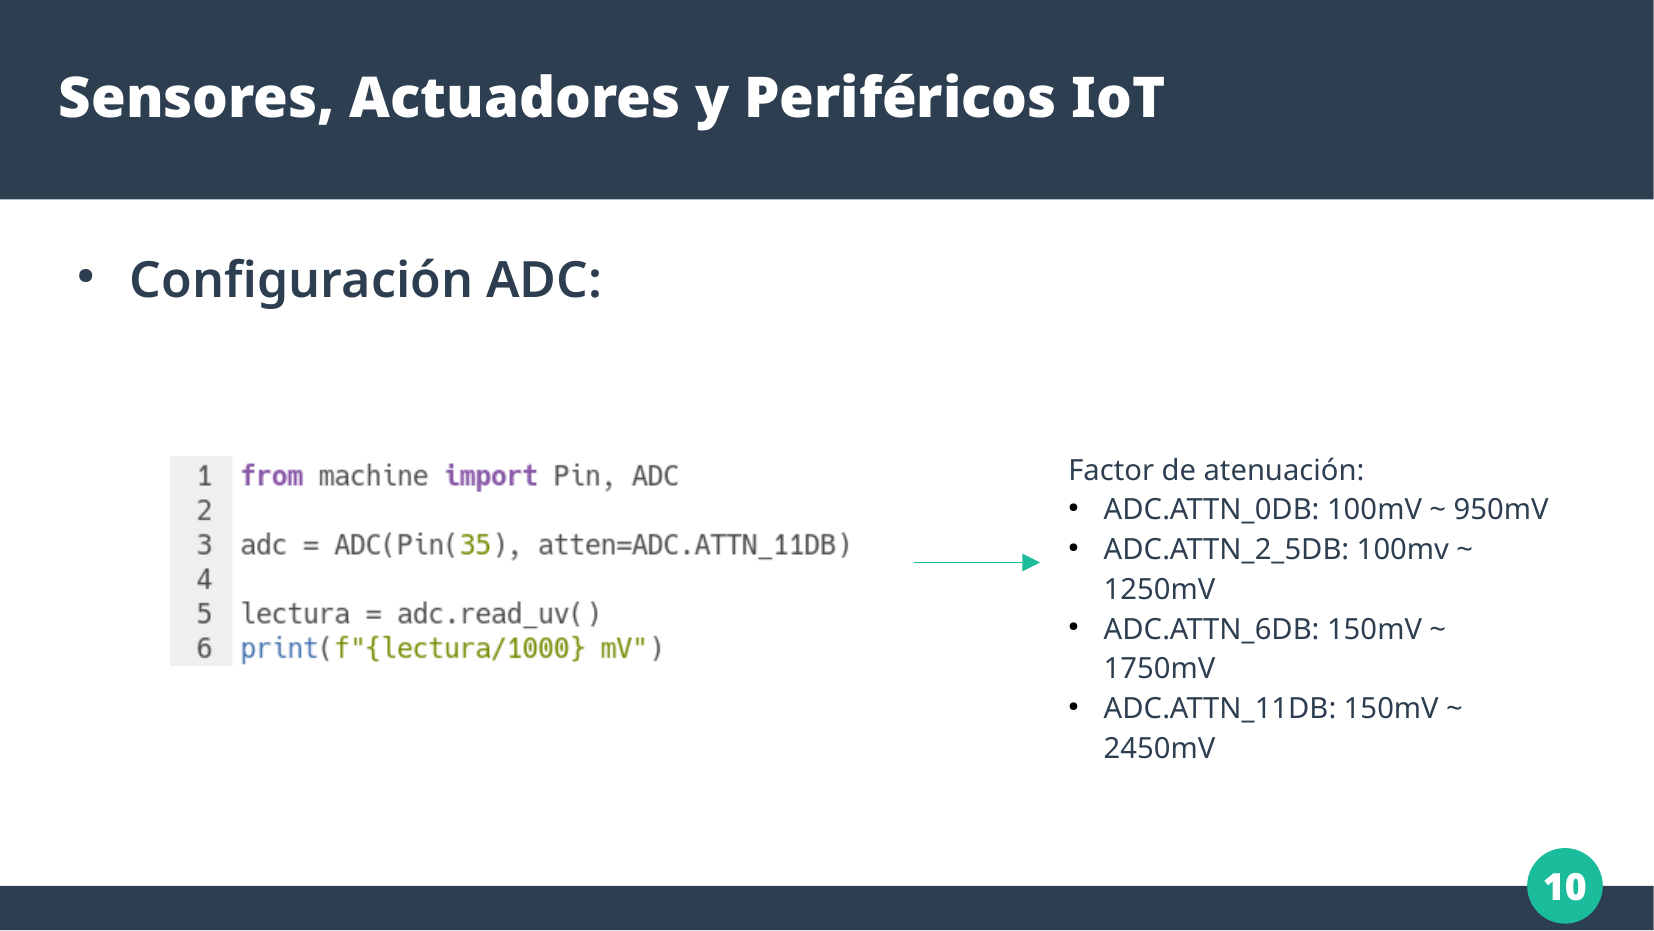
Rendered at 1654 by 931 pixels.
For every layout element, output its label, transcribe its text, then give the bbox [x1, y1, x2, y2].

text_box Factor de atenuación: ADC.ATTN_0DB: 100mV ~ 950mV ADC.ATTN_2_5DB: 100mv ~ 1250mV ADC.ATTN_6DB: 150mV ~ 1750mV ADC.ATTN_11DB: 150mV ~ 2450mV [1053, 441, 1567, 671]
title Sensores, Actuadores y Periféricos IoT [59, 37, 1595, 155]
picture [170, 456, 878, 666]
list Configuración ADC: [59, 243, 1595, 864]
